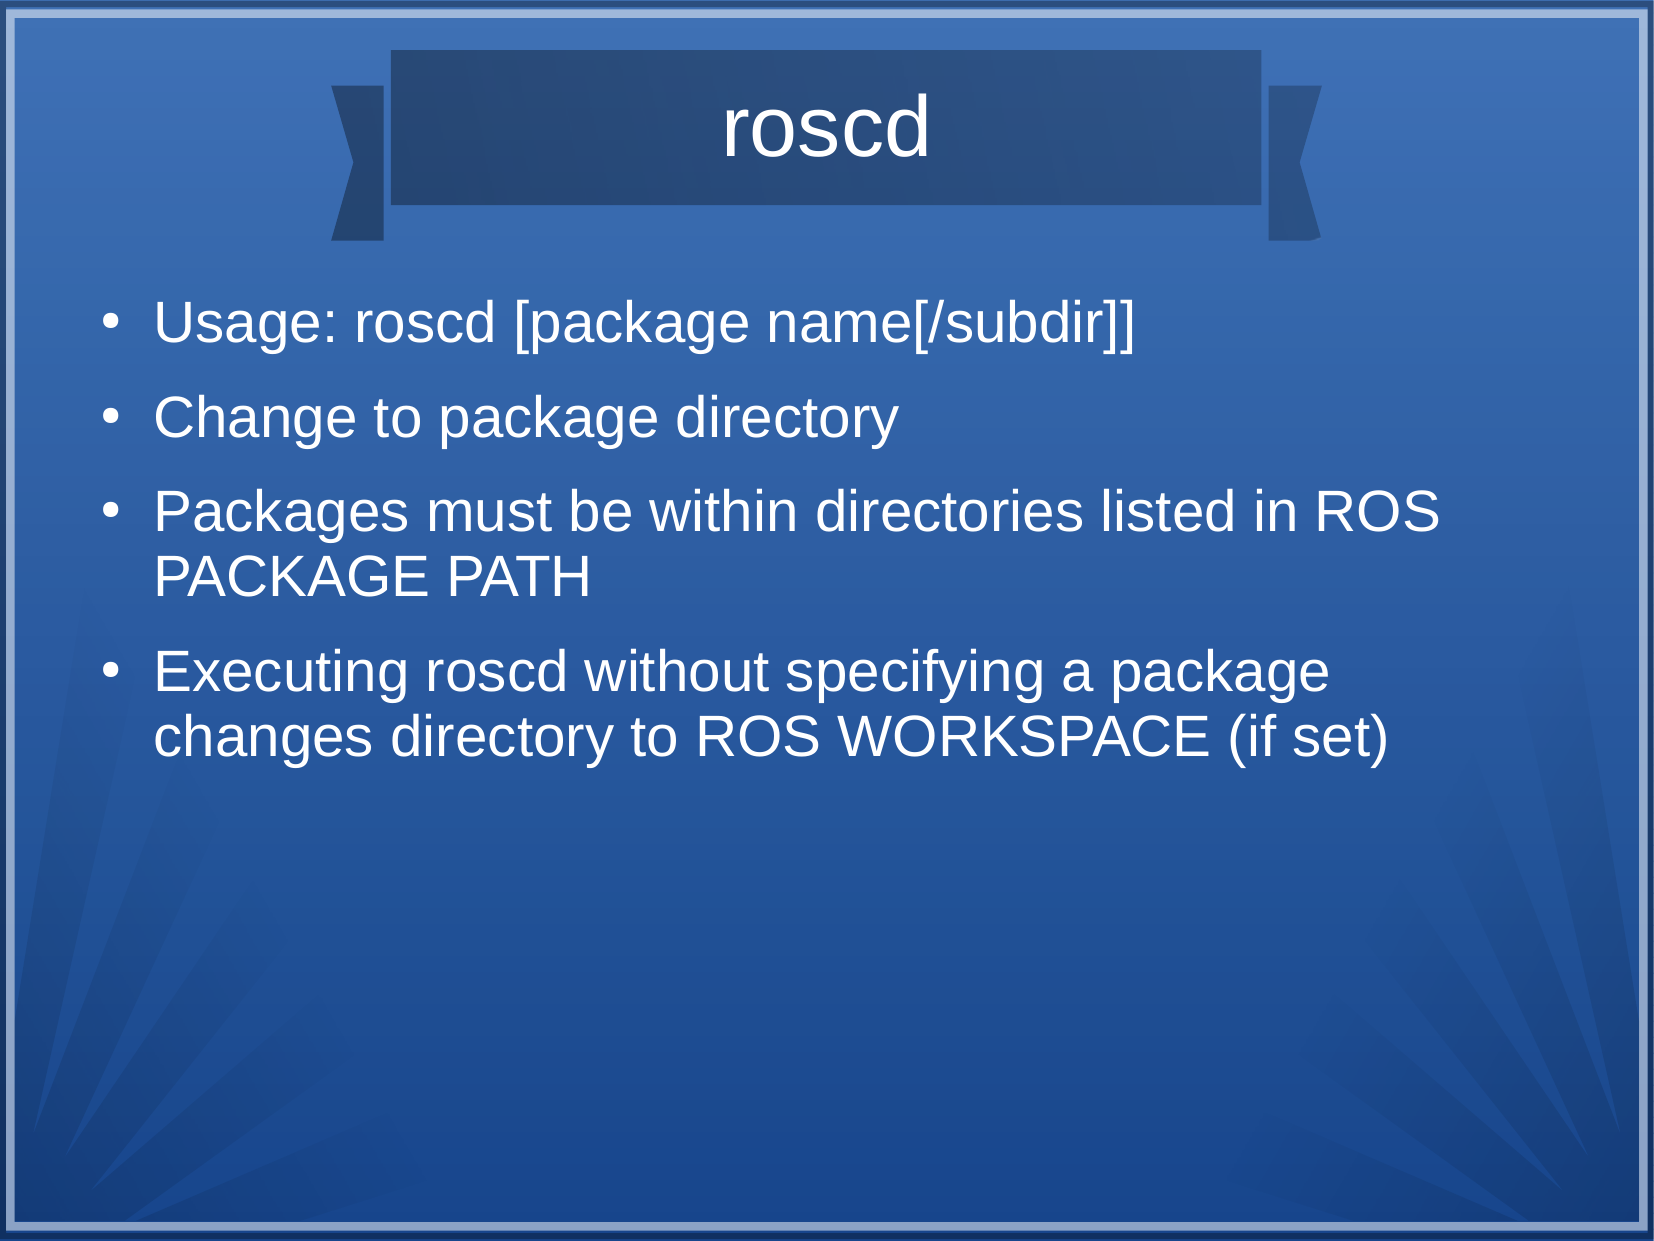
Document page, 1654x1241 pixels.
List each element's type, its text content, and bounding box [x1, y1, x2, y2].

title roscd [389, 49, 1264, 205]
list Usage: roscd [package name[/subdir]] Change to package directory Packages must be within directories listed in ROS PACKAGE PATH Executing roscd without specifying a package changes directory to ROS WORKSPACE (if set) [82, 290, 1538, 1021]
